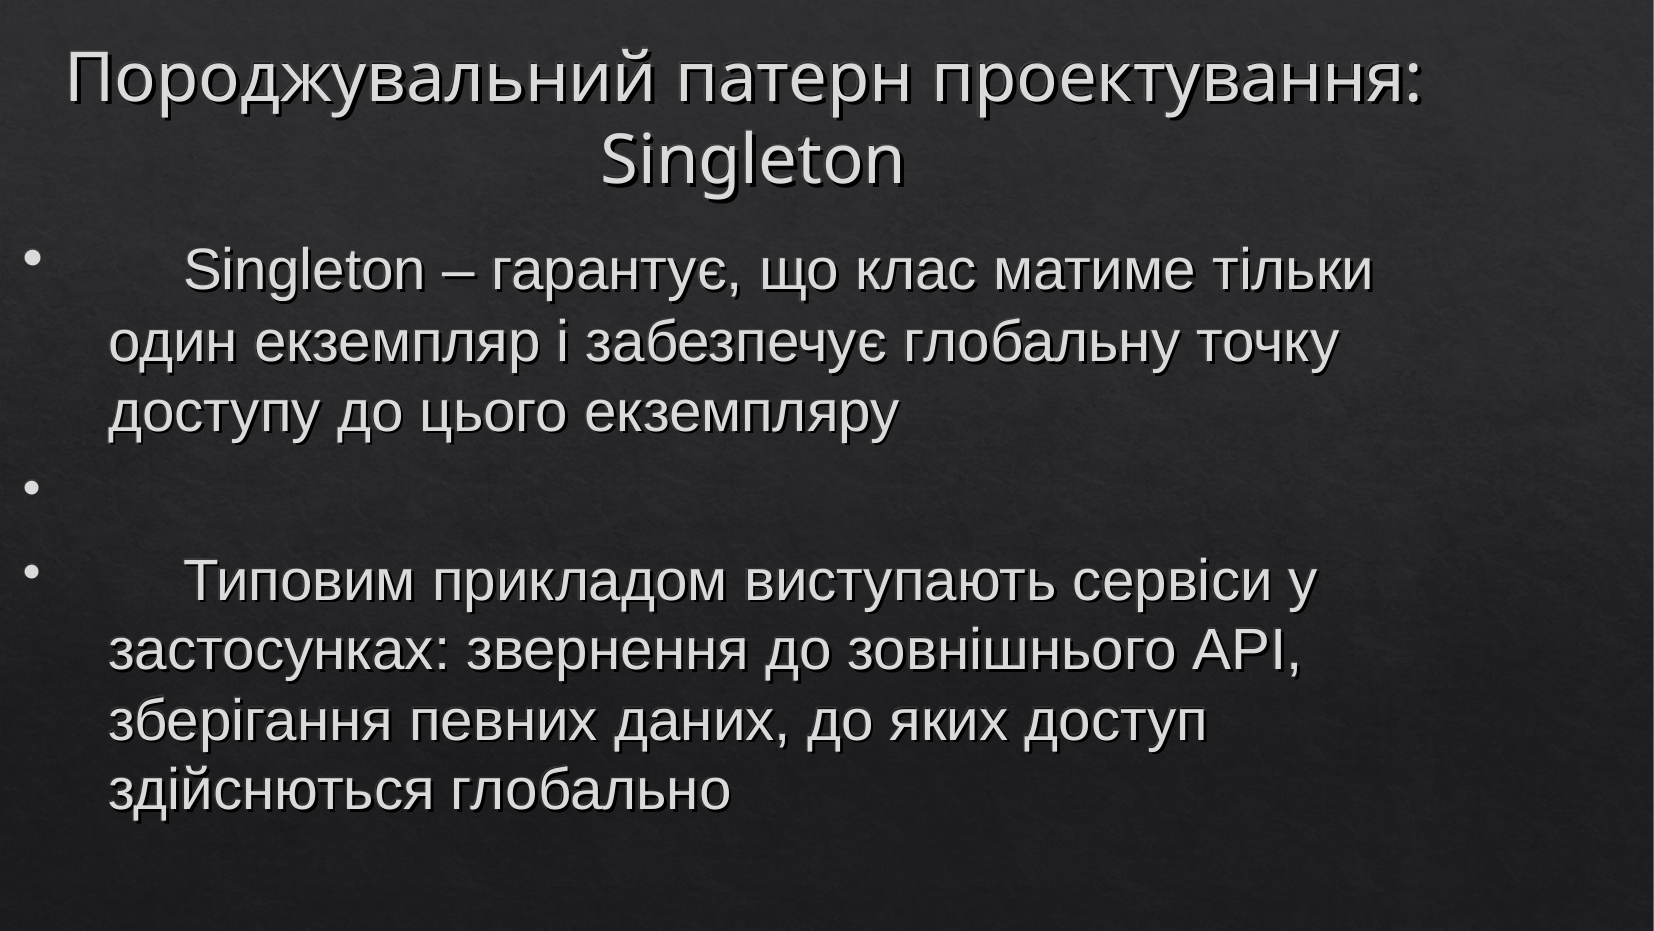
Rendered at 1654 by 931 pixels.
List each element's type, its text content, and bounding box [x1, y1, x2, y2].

title Породжувальний патерн проектування: Singleton [0, 20, 1489, 188]
subtitle Singleton – гарантує, що клас матиме тільки один екземпляр і забезпечує глобальну точку доступу до цього екземпляру Типовим прикладом виступають сервіси у застосунках: звернення до зовнішнього API, зберігання певних даних, до яких доступ здійснються глобально [0, 188, 1489, 857]
